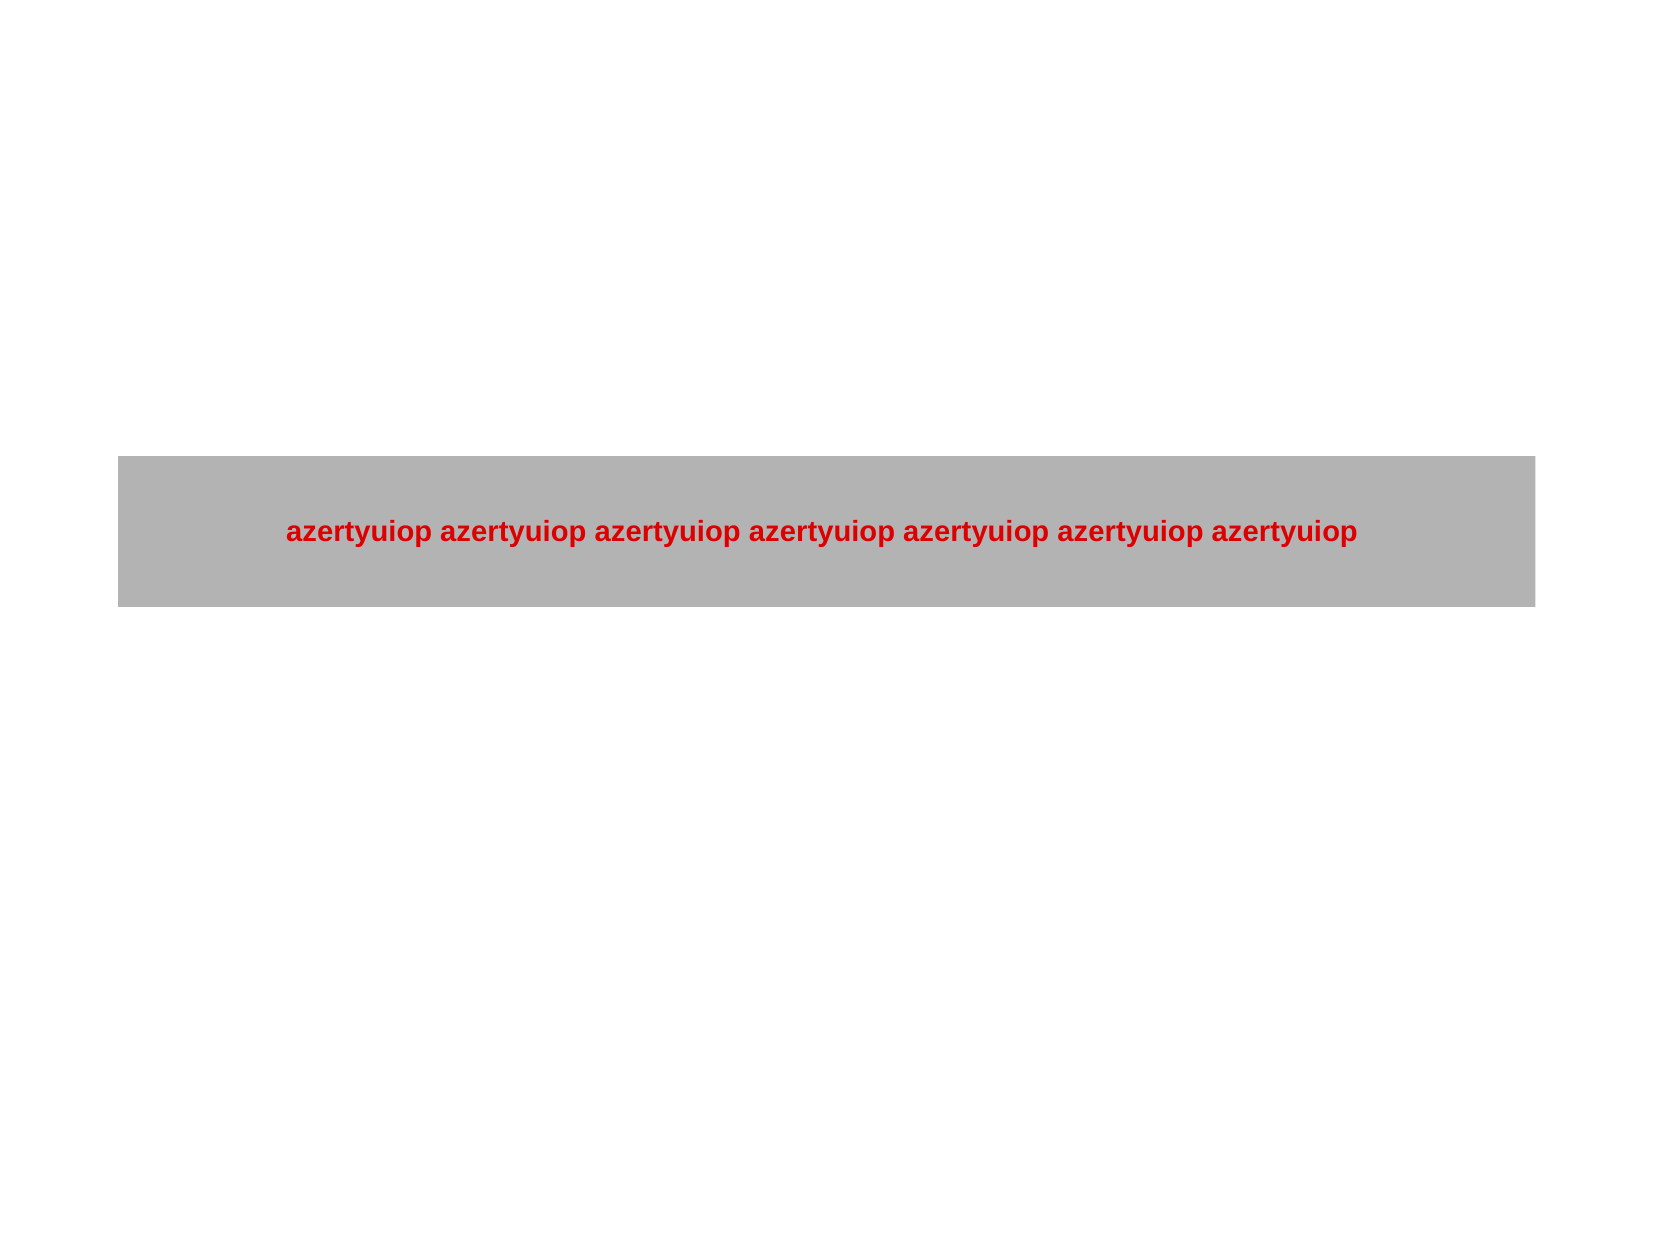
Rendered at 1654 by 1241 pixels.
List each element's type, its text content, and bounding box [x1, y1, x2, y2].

text_box azertyuiop azertyuiop azertyuiop azertyuiop azertyuiop azertyuiop azertyuiop [118, 472, 1536, 591]
